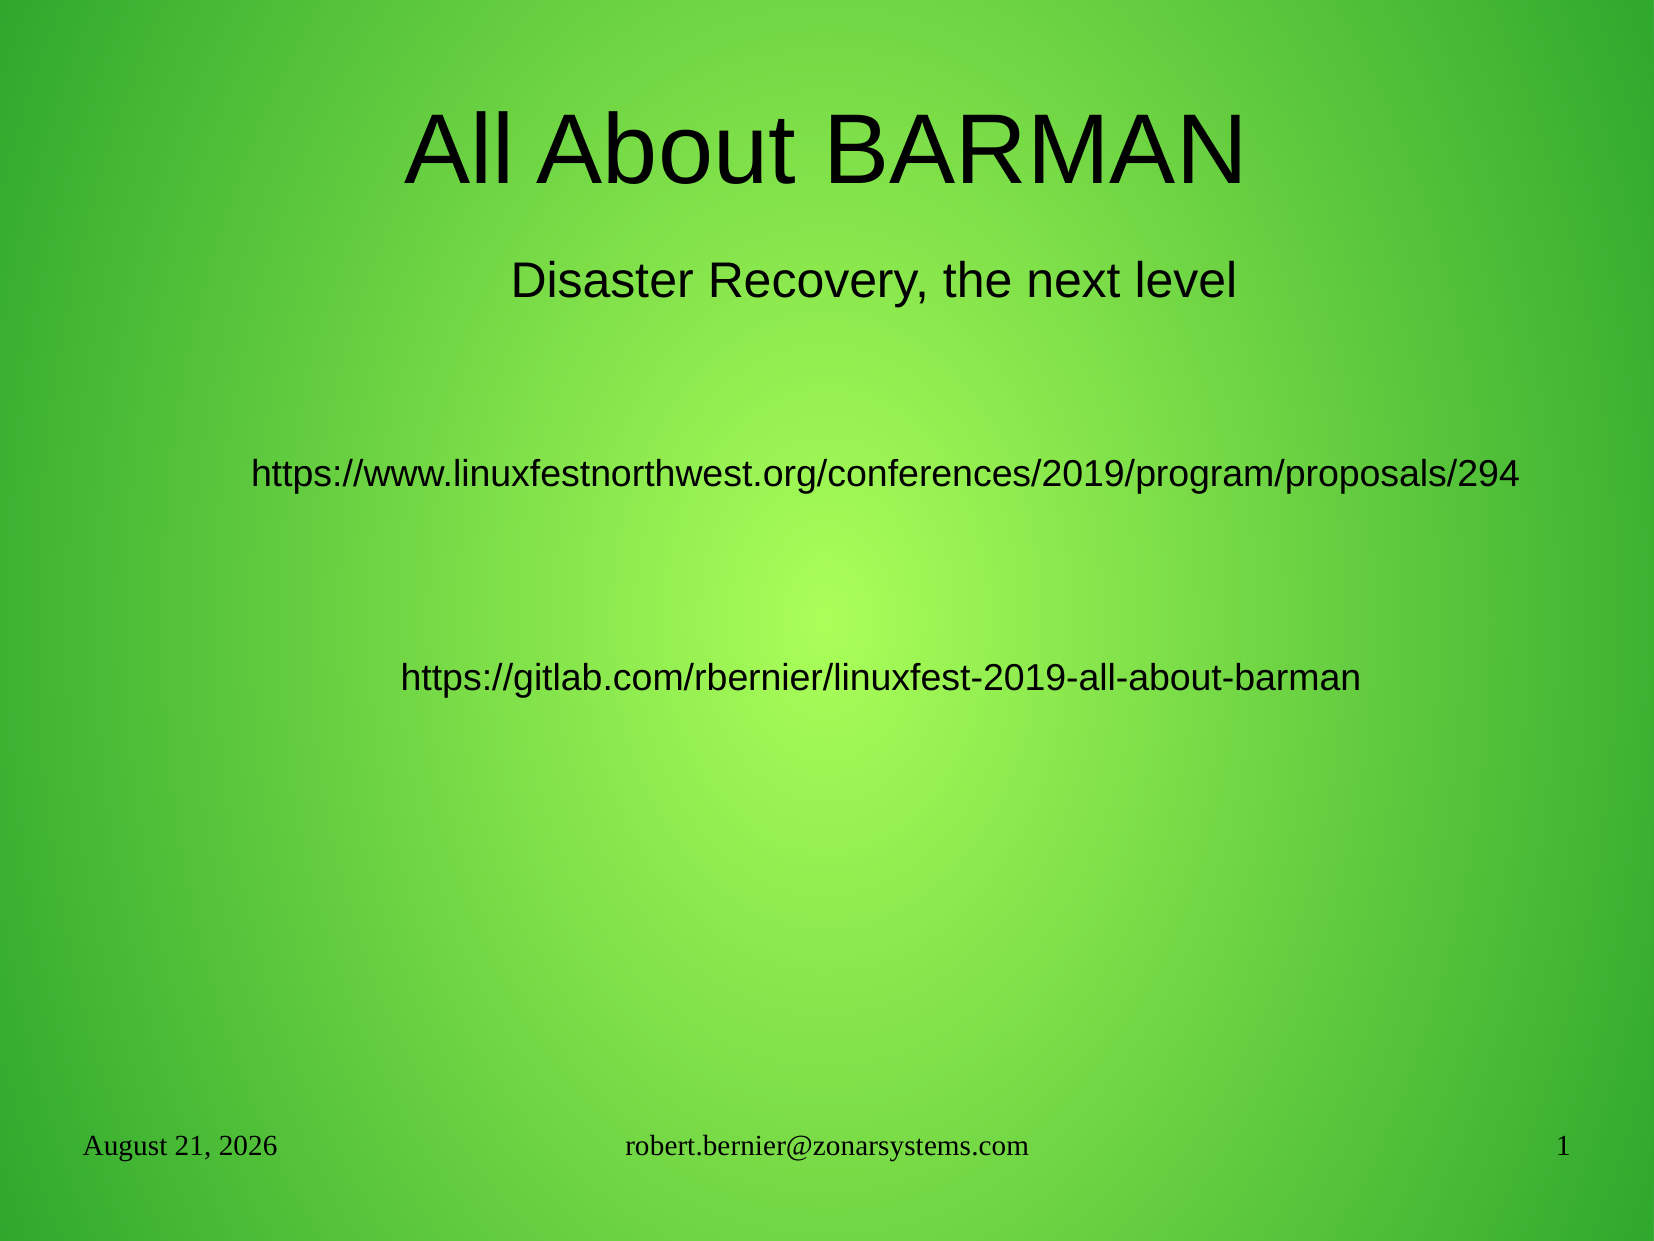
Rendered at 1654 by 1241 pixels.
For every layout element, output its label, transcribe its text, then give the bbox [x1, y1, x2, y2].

list [82, 334, 1571, 1054]
title All About BARMAN [82, 47, 1571, 252]
title Disaster Recovery, the next level [413, 236, 1335, 325]
text_box https://www.linuxfestnorthwest.org/conferences/2019/program/proposals/294 [236, 445, 1535, 502]
text_box https://gitlab.com/rbernier/linuxfest-2019-all-about-barman [354, 649, 1377, 707]
